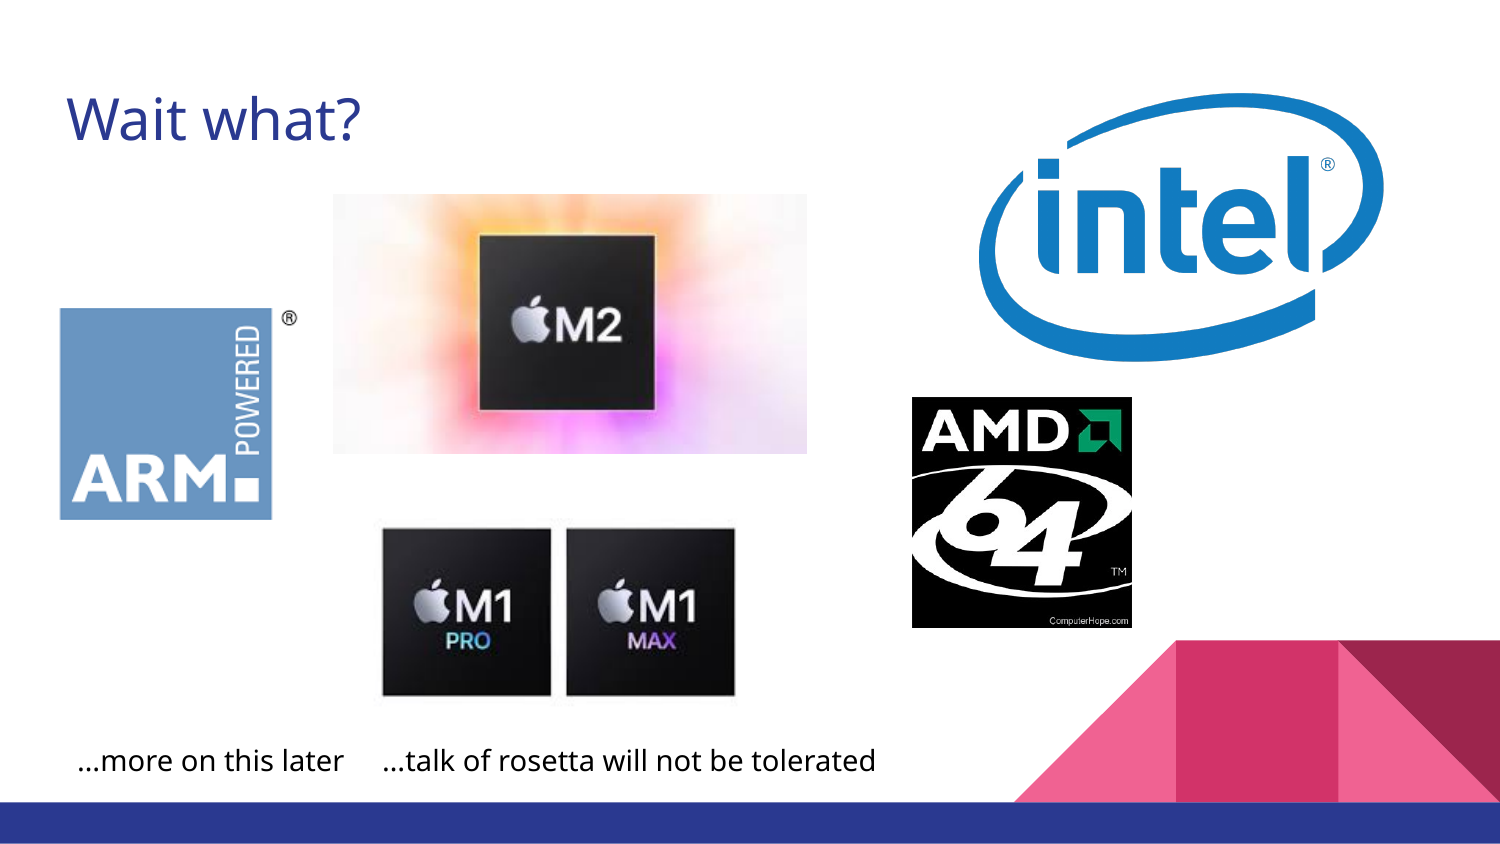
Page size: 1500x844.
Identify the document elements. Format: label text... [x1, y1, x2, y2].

picture [912, 397, 1132, 628]
picture [24, 275, 301, 552]
text_box …more on this later [62, 727, 367, 793]
picture [979, 93, 1384, 362]
picture [324, 481, 794, 727]
title Wait what? [51, 67, 1449, 167]
text_box …talk of rosetta will not be tolerated [367, 727, 962, 793]
picture [333, 194, 807, 454]
